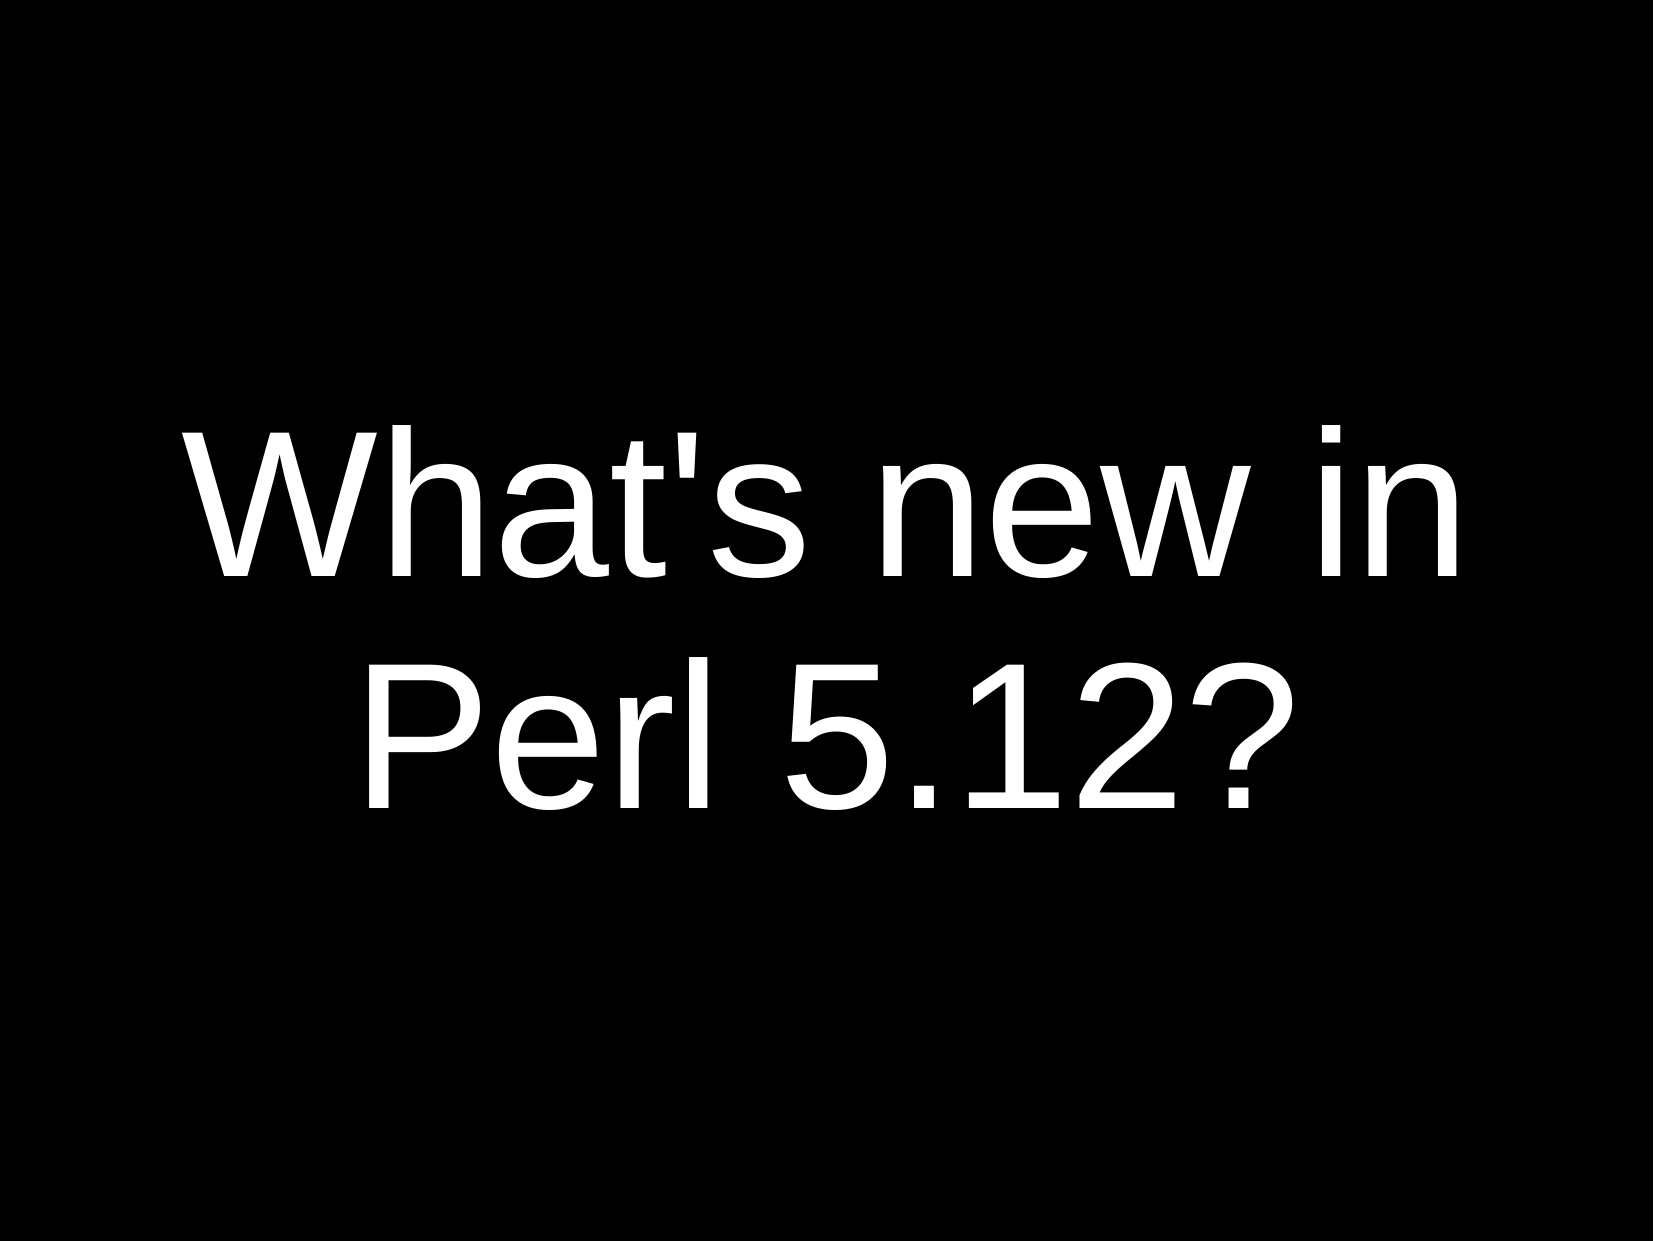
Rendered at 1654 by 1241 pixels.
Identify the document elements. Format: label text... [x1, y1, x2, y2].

title What's new in Perl 5.12? [82, 101, 1571, 1140]
